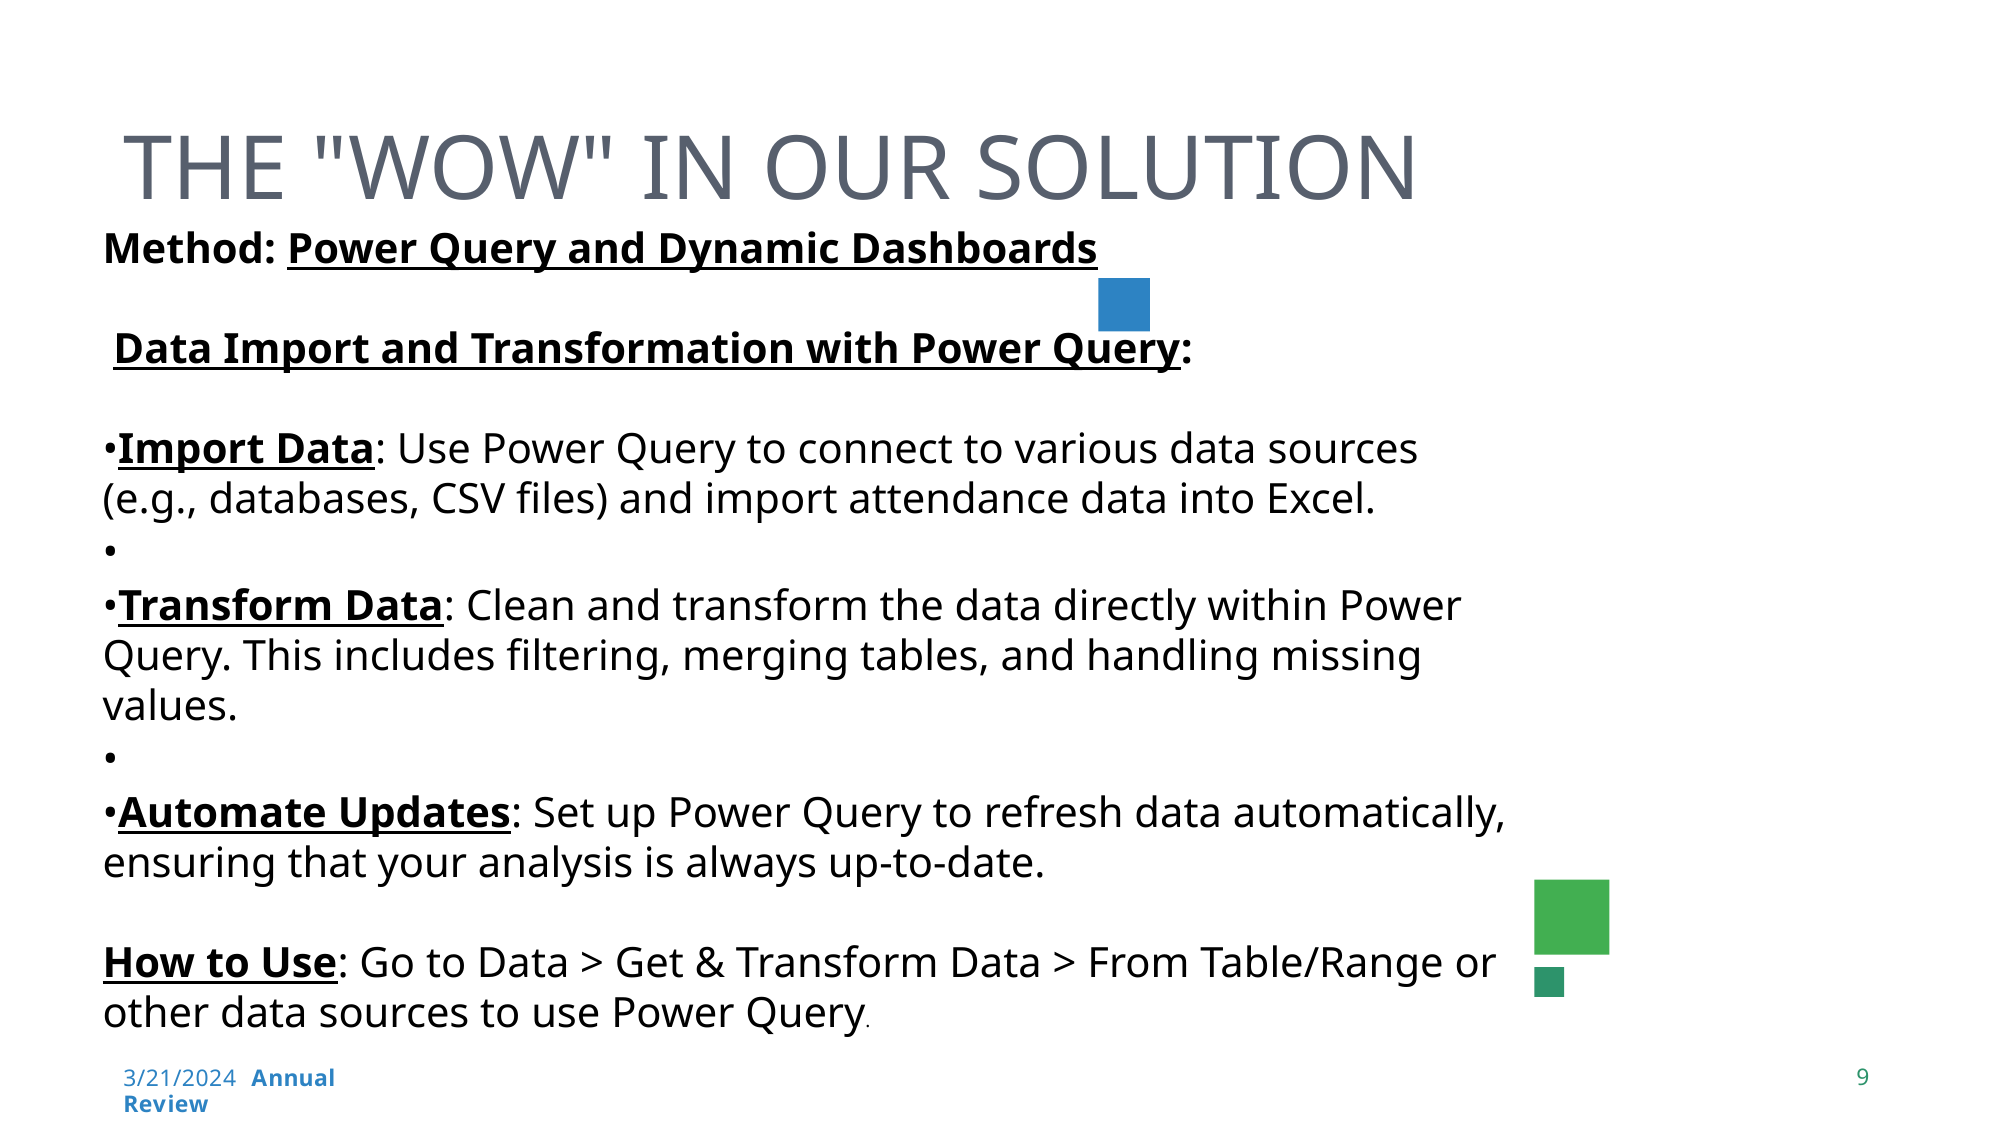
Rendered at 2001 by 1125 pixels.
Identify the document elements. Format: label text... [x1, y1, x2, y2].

text_box Method: Power Query and Dynamic Dashboards Data Import and Transformation with Power Query: Import Data: Use Power Query to connect to various data sources (e.g., databases, CSV files) and import attendance data into Excel. Transform Data: Clean and transform the data directly within Power Query. This includes filtering, merging tables, and handling missing values. Automate Updates: Set up Power Query to refresh data automatically, ensuring that your analysis is always up-to-date. How to Use: Go to Data > Get & Transform Data > From Table/Range or other data sources to use Power Query. [88, 214, 1534, 1044]
title THE "WOW" IN OUR SOLUTION [121, 107, 1513, 214]
text_box 9 [1849, 1061, 1888, 1091]
text_box 3/21/2024 Annual Review [123, 1063, 415, 1092]
text_box [1534, 879, 1610, 955]
text_box [1534, 967, 1565, 997]
